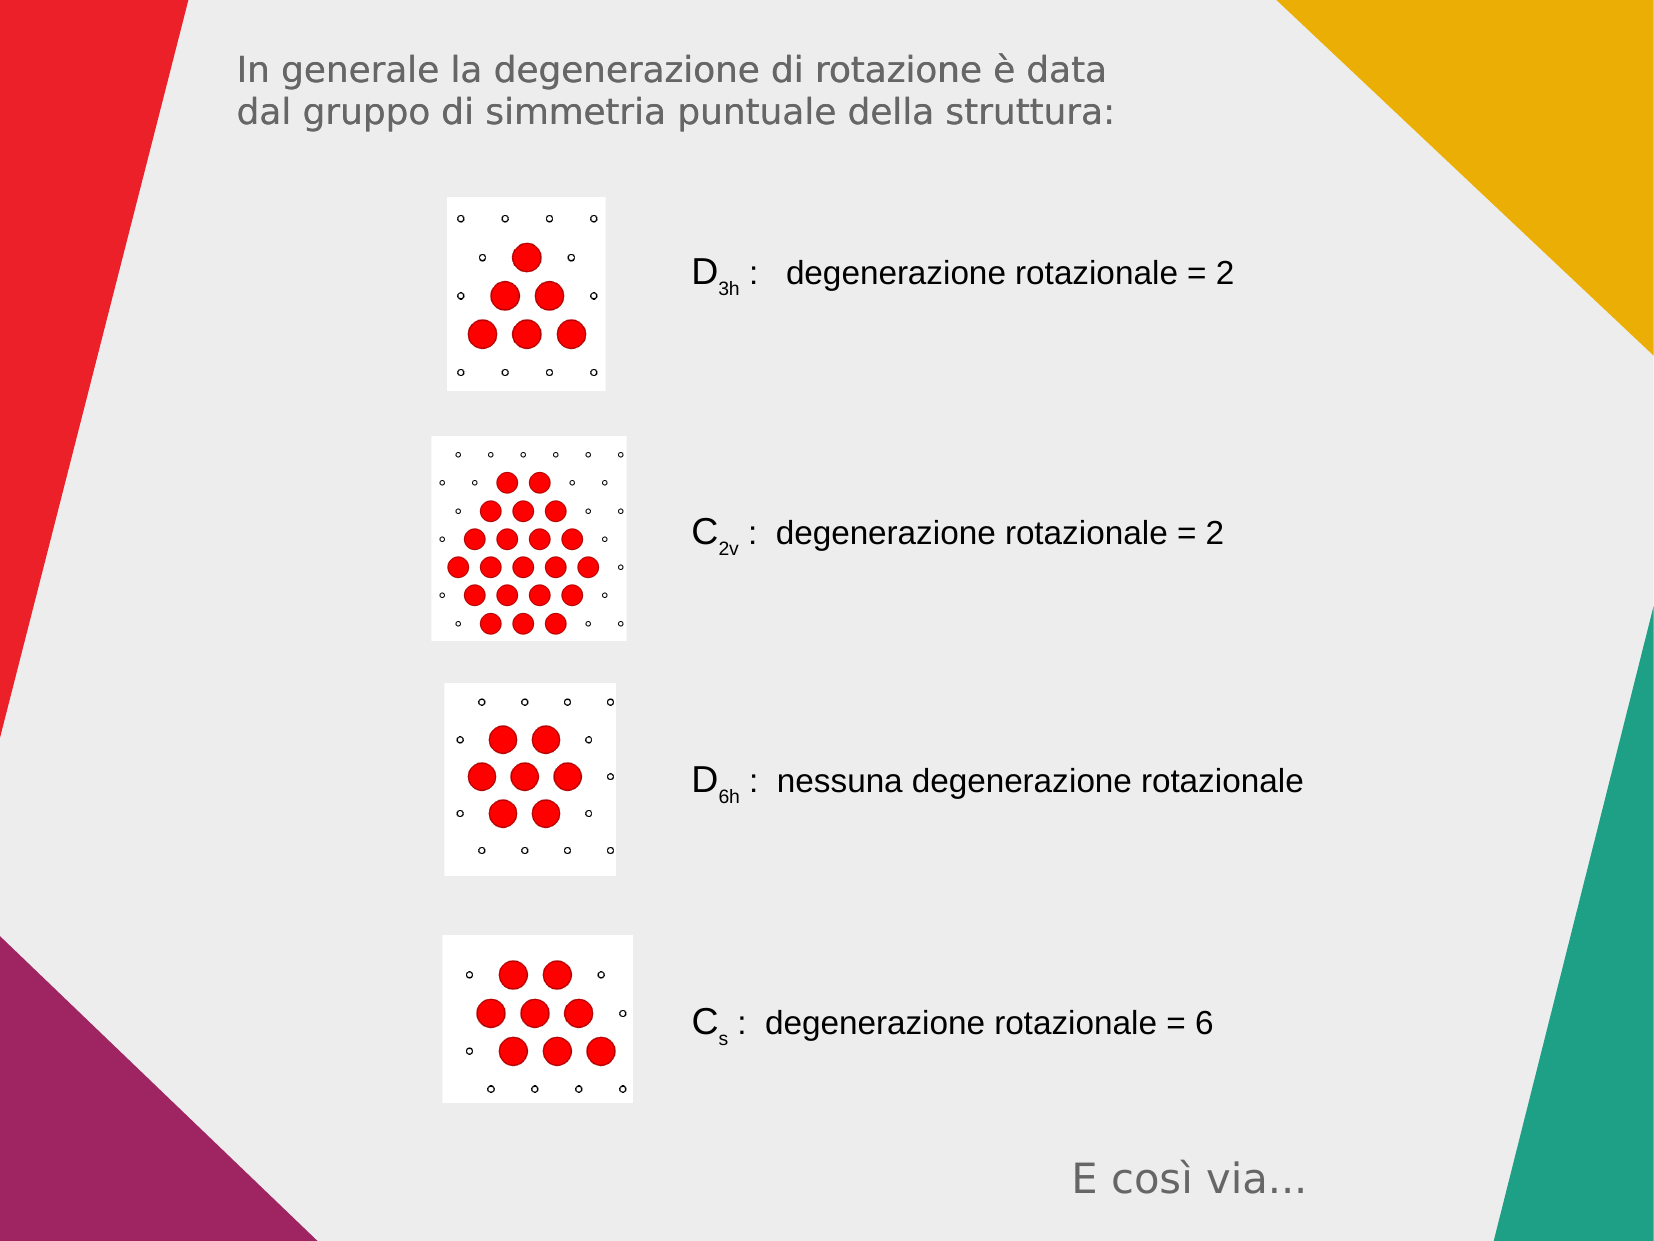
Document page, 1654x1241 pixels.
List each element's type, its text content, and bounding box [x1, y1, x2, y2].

list E così via... [1000, 1154, 1504, 1214]
list In generale la degenerazione di rotazione è data dal gruppo di simmetria puntuale della struttura: [206, 49, 1120, 172]
text_box C2v : degenerazione rotazionale = 2 [676, 503, 1639, 568]
picture [442, 935, 633, 1103]
text_box D6h : nessuna degenerazione rotazionale [676, 751, 1639, 816]
text_box D3h : degenerazione rotazionale = 2 [676, 243, 1639, 308]
picture [444, 683, 616, 876]
picture [447, 197, 606, 391]
text_box Cs : degenerazione rotazionale = 6 [676, 993, 1639, 1058]
picture [431, 436, 627, 641]
